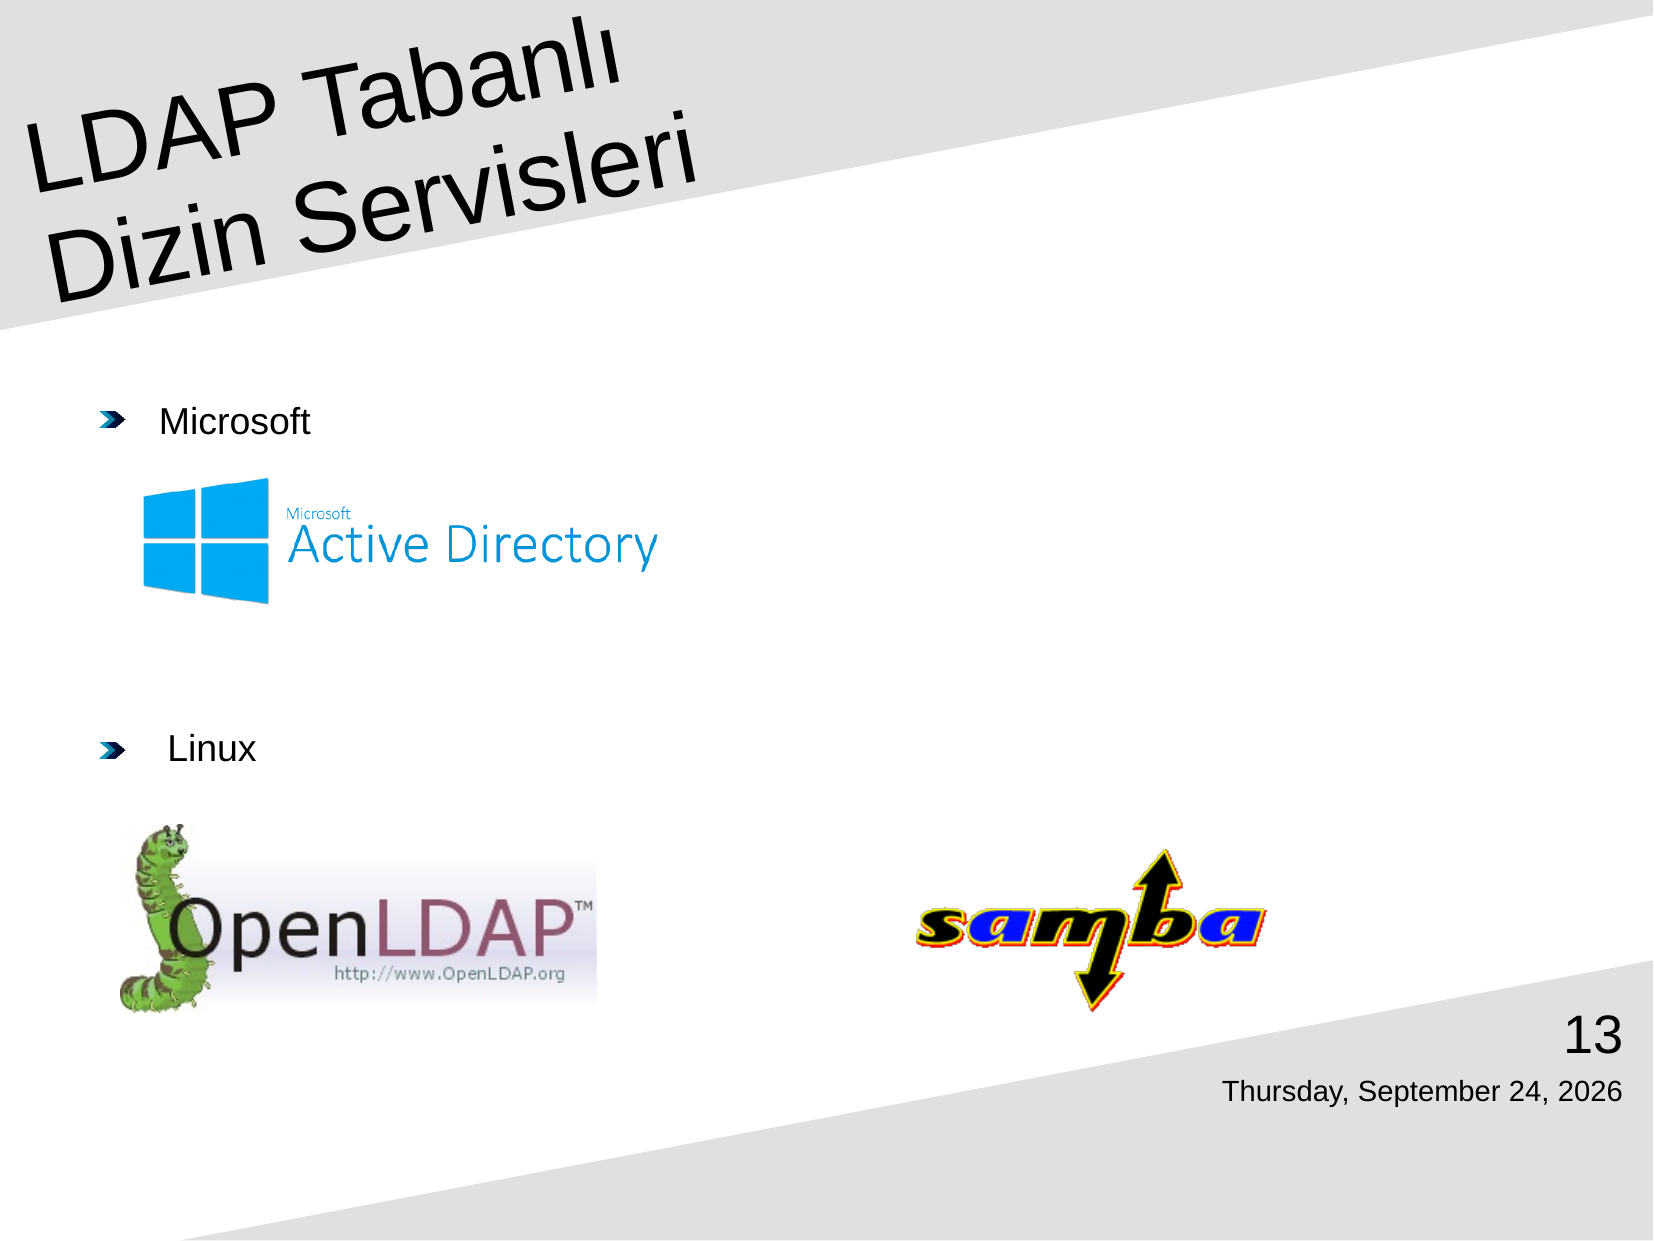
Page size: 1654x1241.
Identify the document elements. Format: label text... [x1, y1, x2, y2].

title LDAP Tabanlı Dizin Servisleri [5, 0, 1530, 380]
picture [98, 741, 127, 760]
text_box Linux [152, 720, 346, 777]
text_box Microsoft [144, 393, 361, 451]
picture [120, 824, 597, 1013]
picture [915, 848, 1269, 1021]
picture [75, 389, 706, 688]
